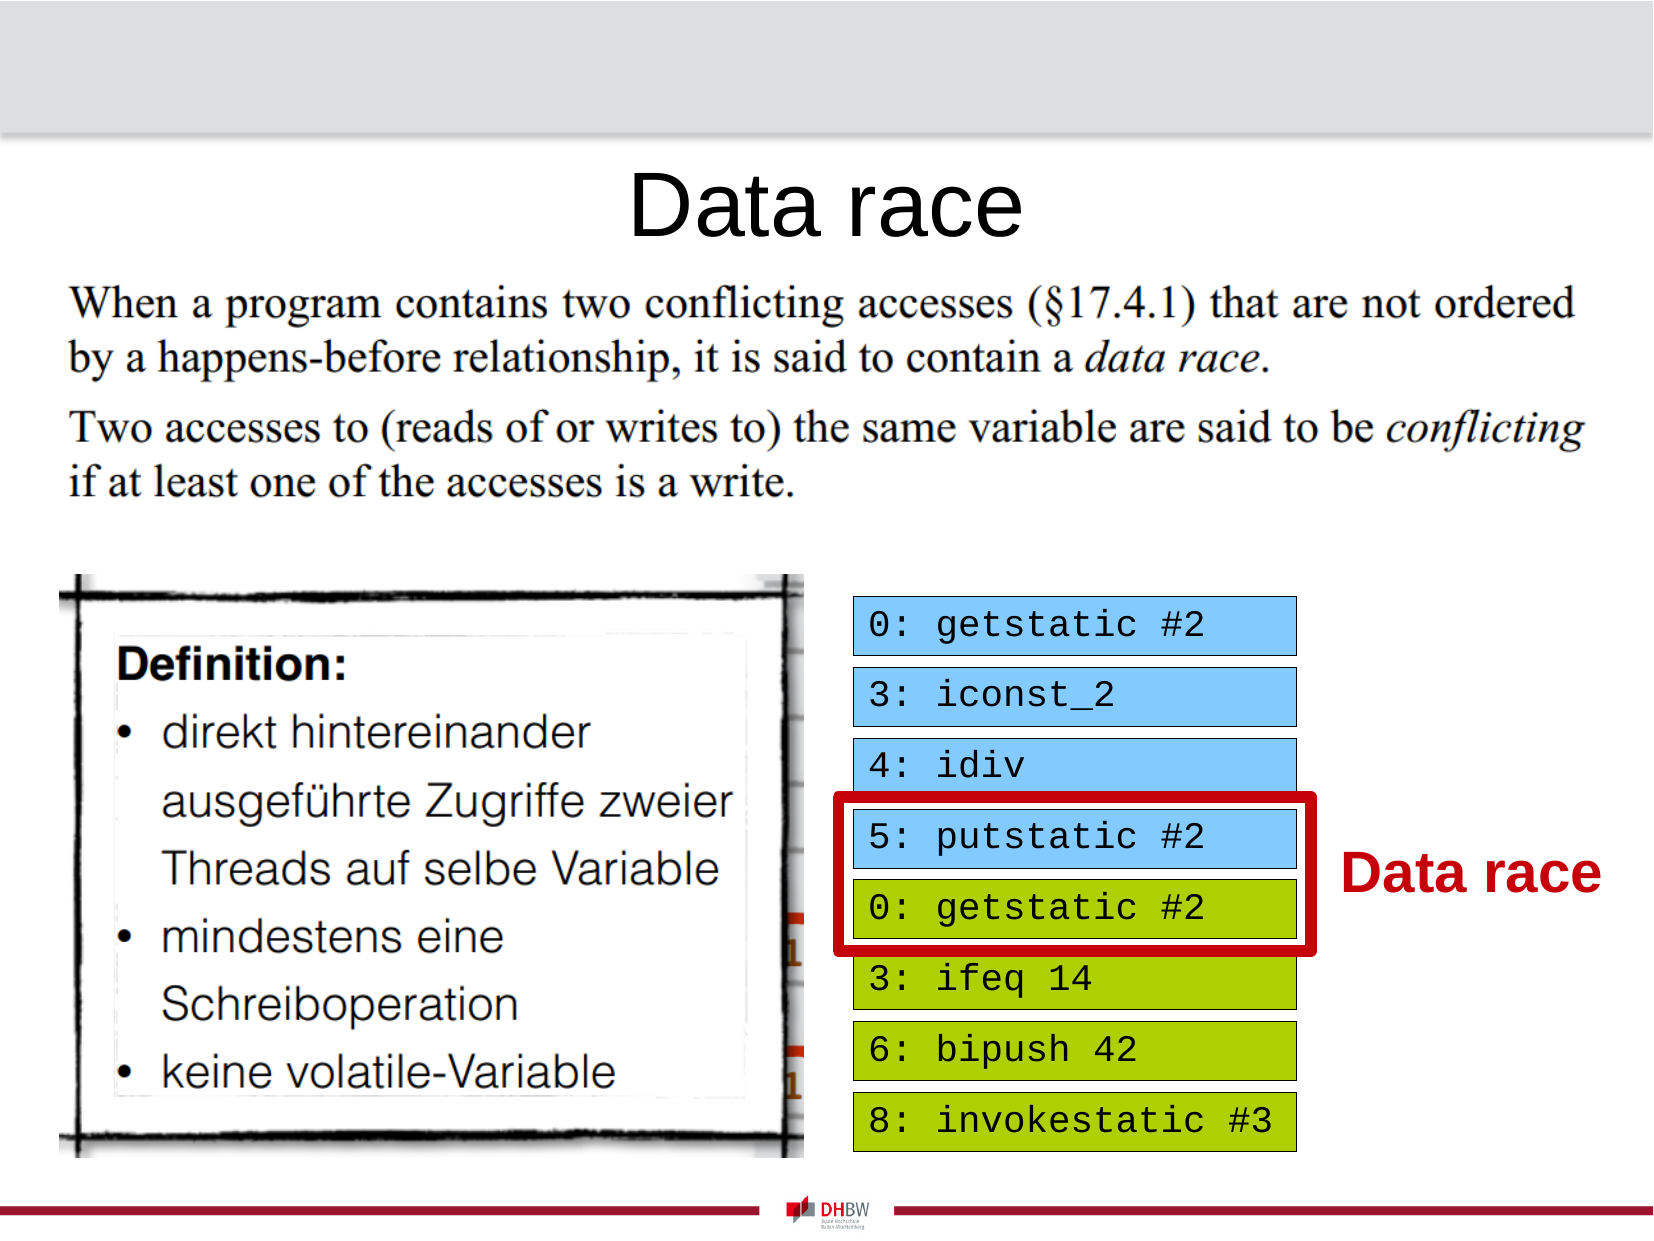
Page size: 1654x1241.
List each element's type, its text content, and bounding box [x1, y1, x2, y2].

text_box 4: idiv [853, 738, 1297, 791]
text_box 8: invokestatic #3 [853, 1092, 1297, 1152]
text_box 5: putstatic #2 [853, 809, 1297, 869]
text_box 3: iconst_2 [853, 667, 1297, 727]
text_box 3: ifeq 14 [853, 957, 1297, 1010]
text_box 6: bipush 42 [853, 1021, 1297, 1081]
text_box 0: getstatic #2 [853, 879, 1297, 939]
title Data race [82, 49, 1571, 257]
text_box [561, 590, 1625, 1182]
text_box Data race [1325, 832, 1622, 919]
text_box 0: getstatic #2 [853, 596, 1297, 656]
picture [0, 1, 1654, 1237]
